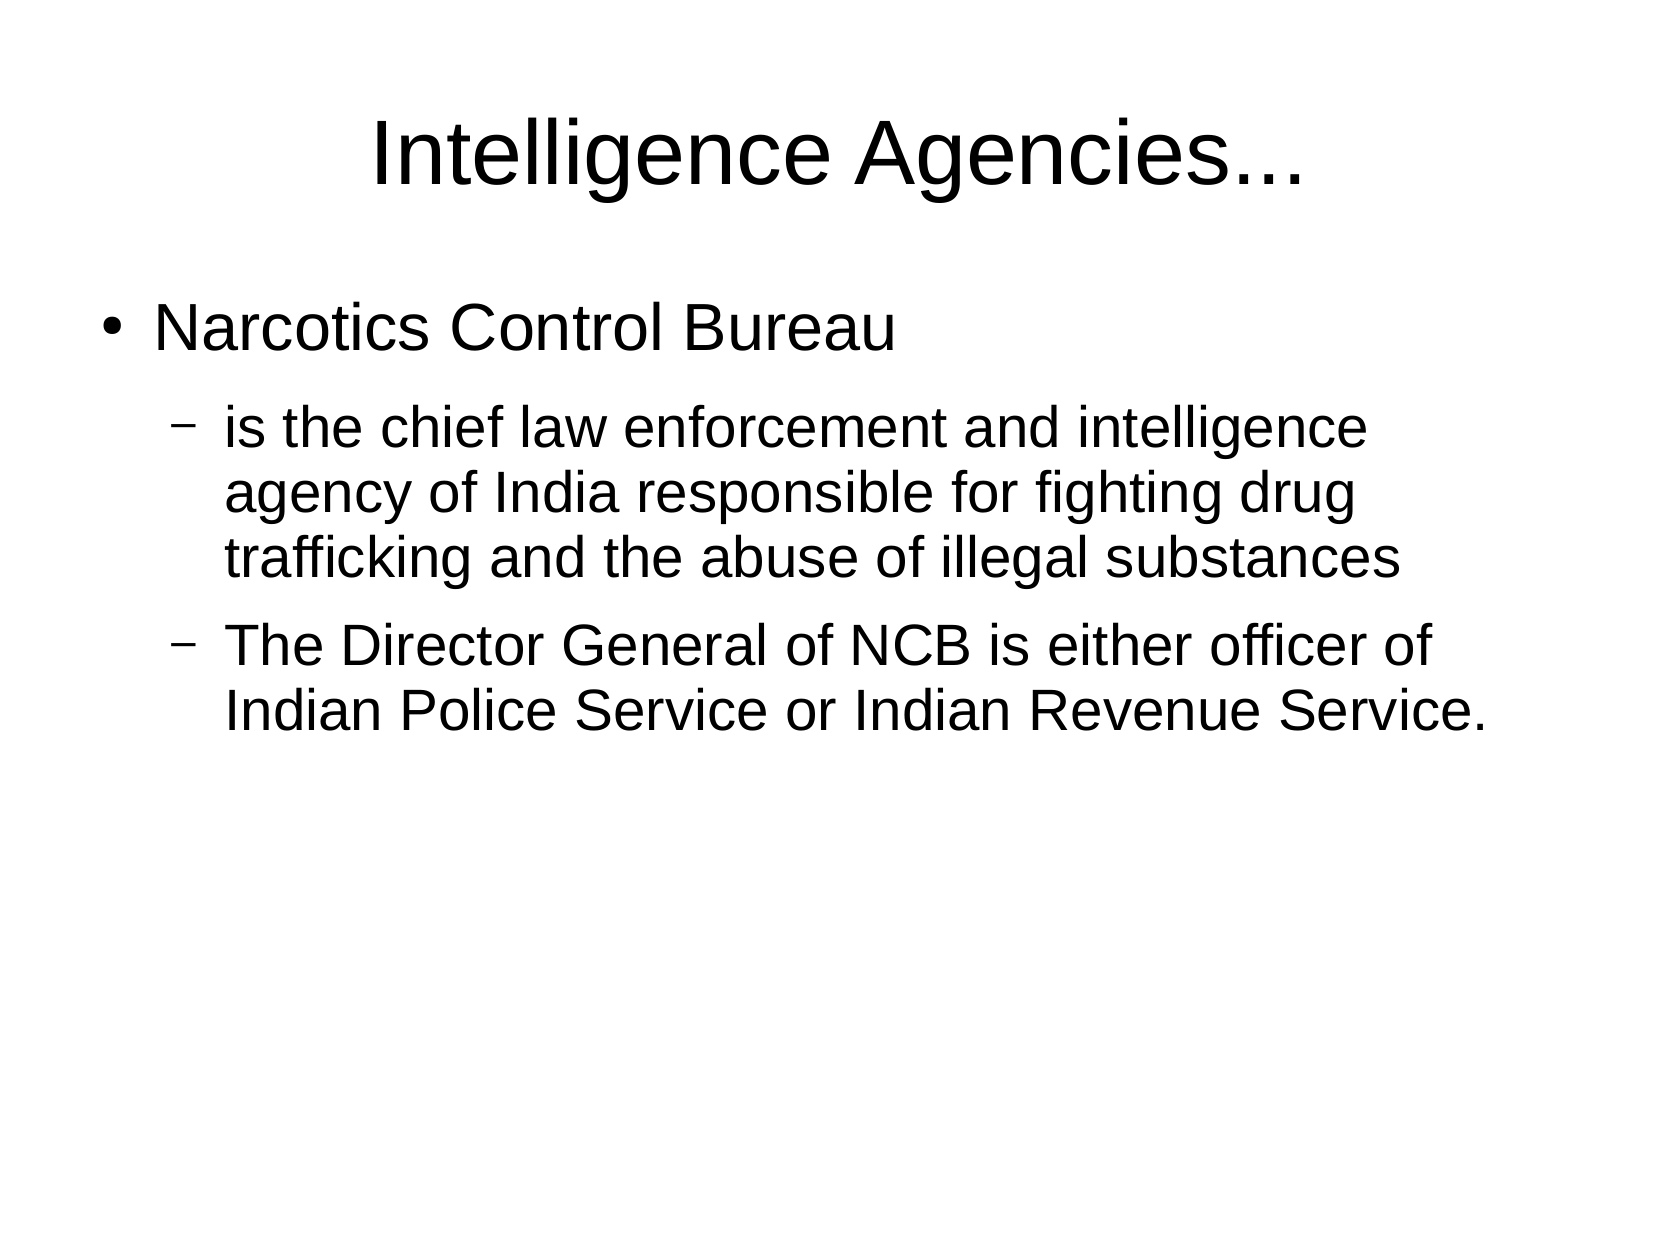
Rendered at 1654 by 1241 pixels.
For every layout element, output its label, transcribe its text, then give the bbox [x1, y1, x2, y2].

list Narcotics Control Bureau is the chief law enforcement and intelligence agency of India responsible for fighting drug trafficking and the abuse of illegal substances The Director General of NCB is either officer of Indian Police Service or Indian Revenue Service. [82, 290, 1571, 1010]
title Intelligence Agencies... [82, 49, 1571, 257]
